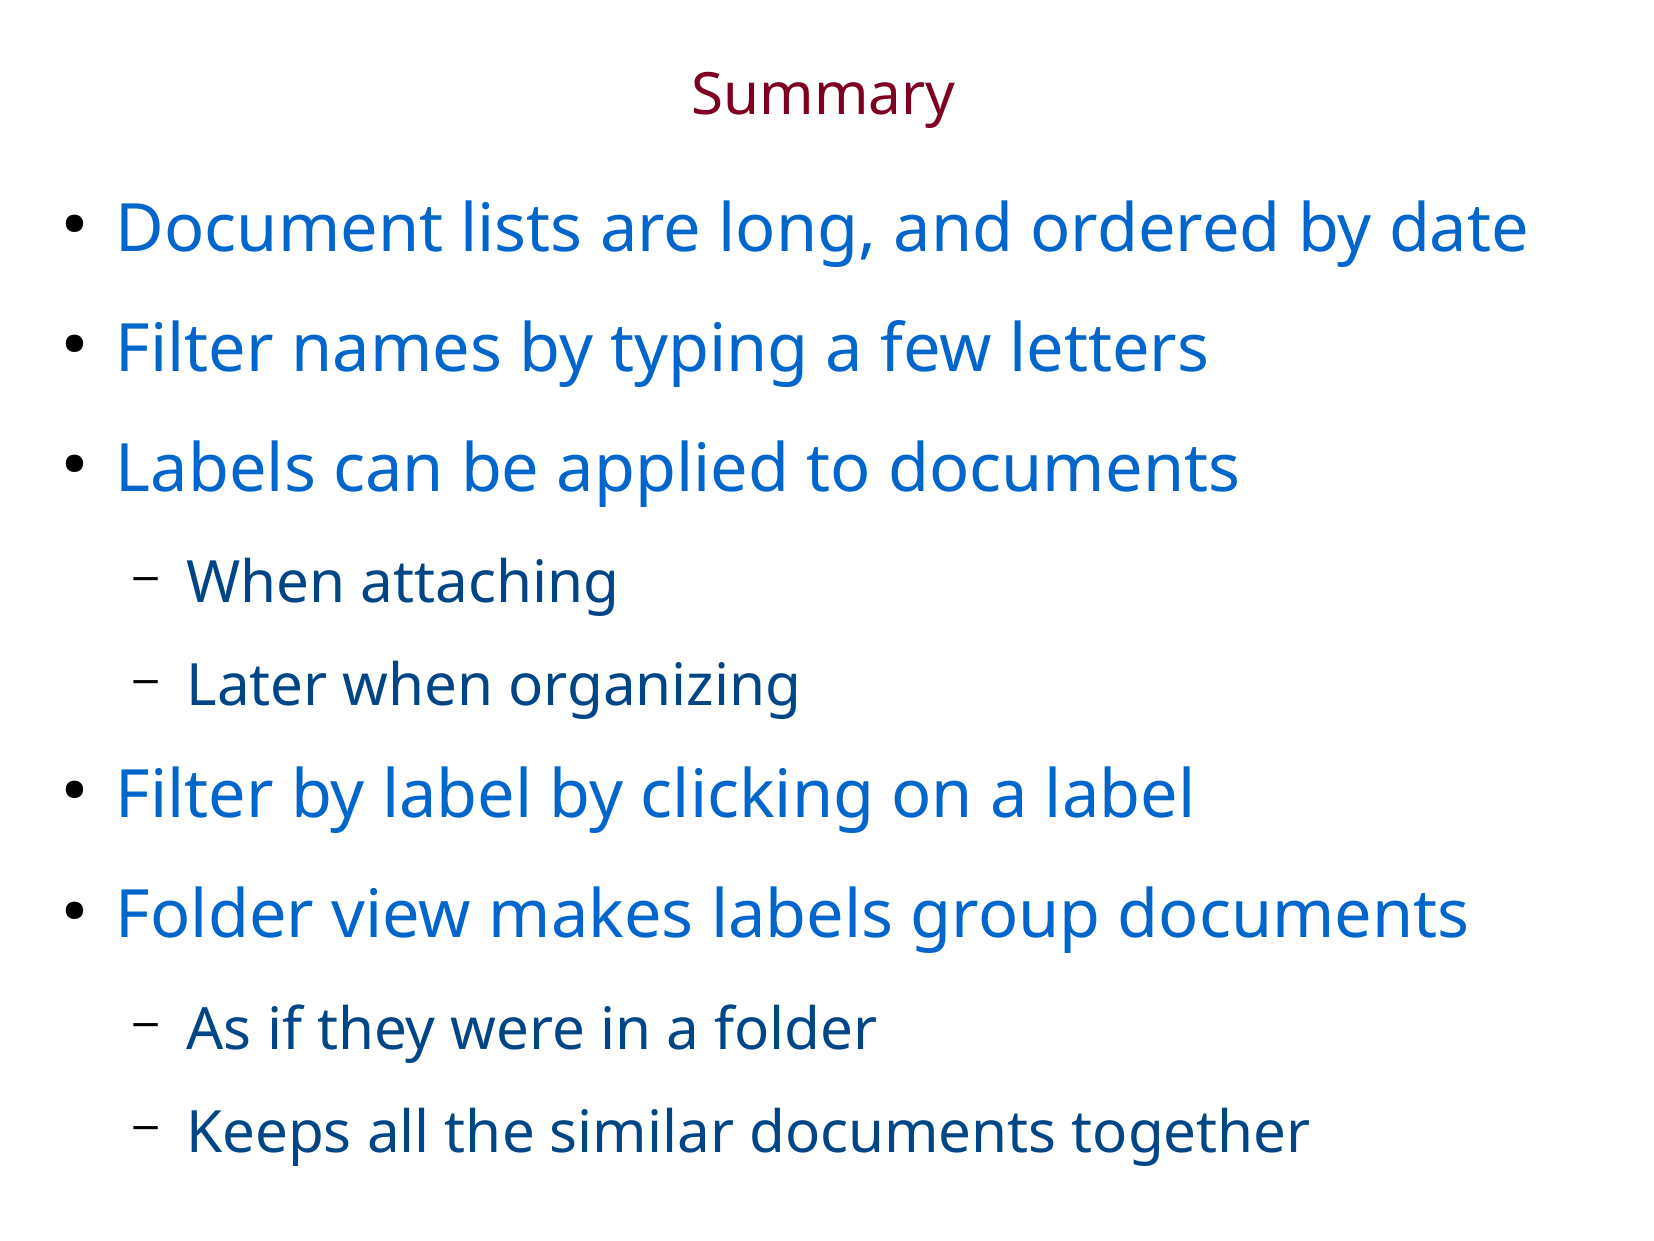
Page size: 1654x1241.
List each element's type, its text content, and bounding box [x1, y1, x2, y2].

title Summary [41, 34, 1606, 151]
list Document lists are long, and ordered by date Filter names by typing a few letters Labels can be applied to documents When attaching Later when organizing Filter by label by clicking on a label Folder view makes labels group documents As if they were in a folder Keeps all the similar documents together [45, 180, 1606, 1156]
